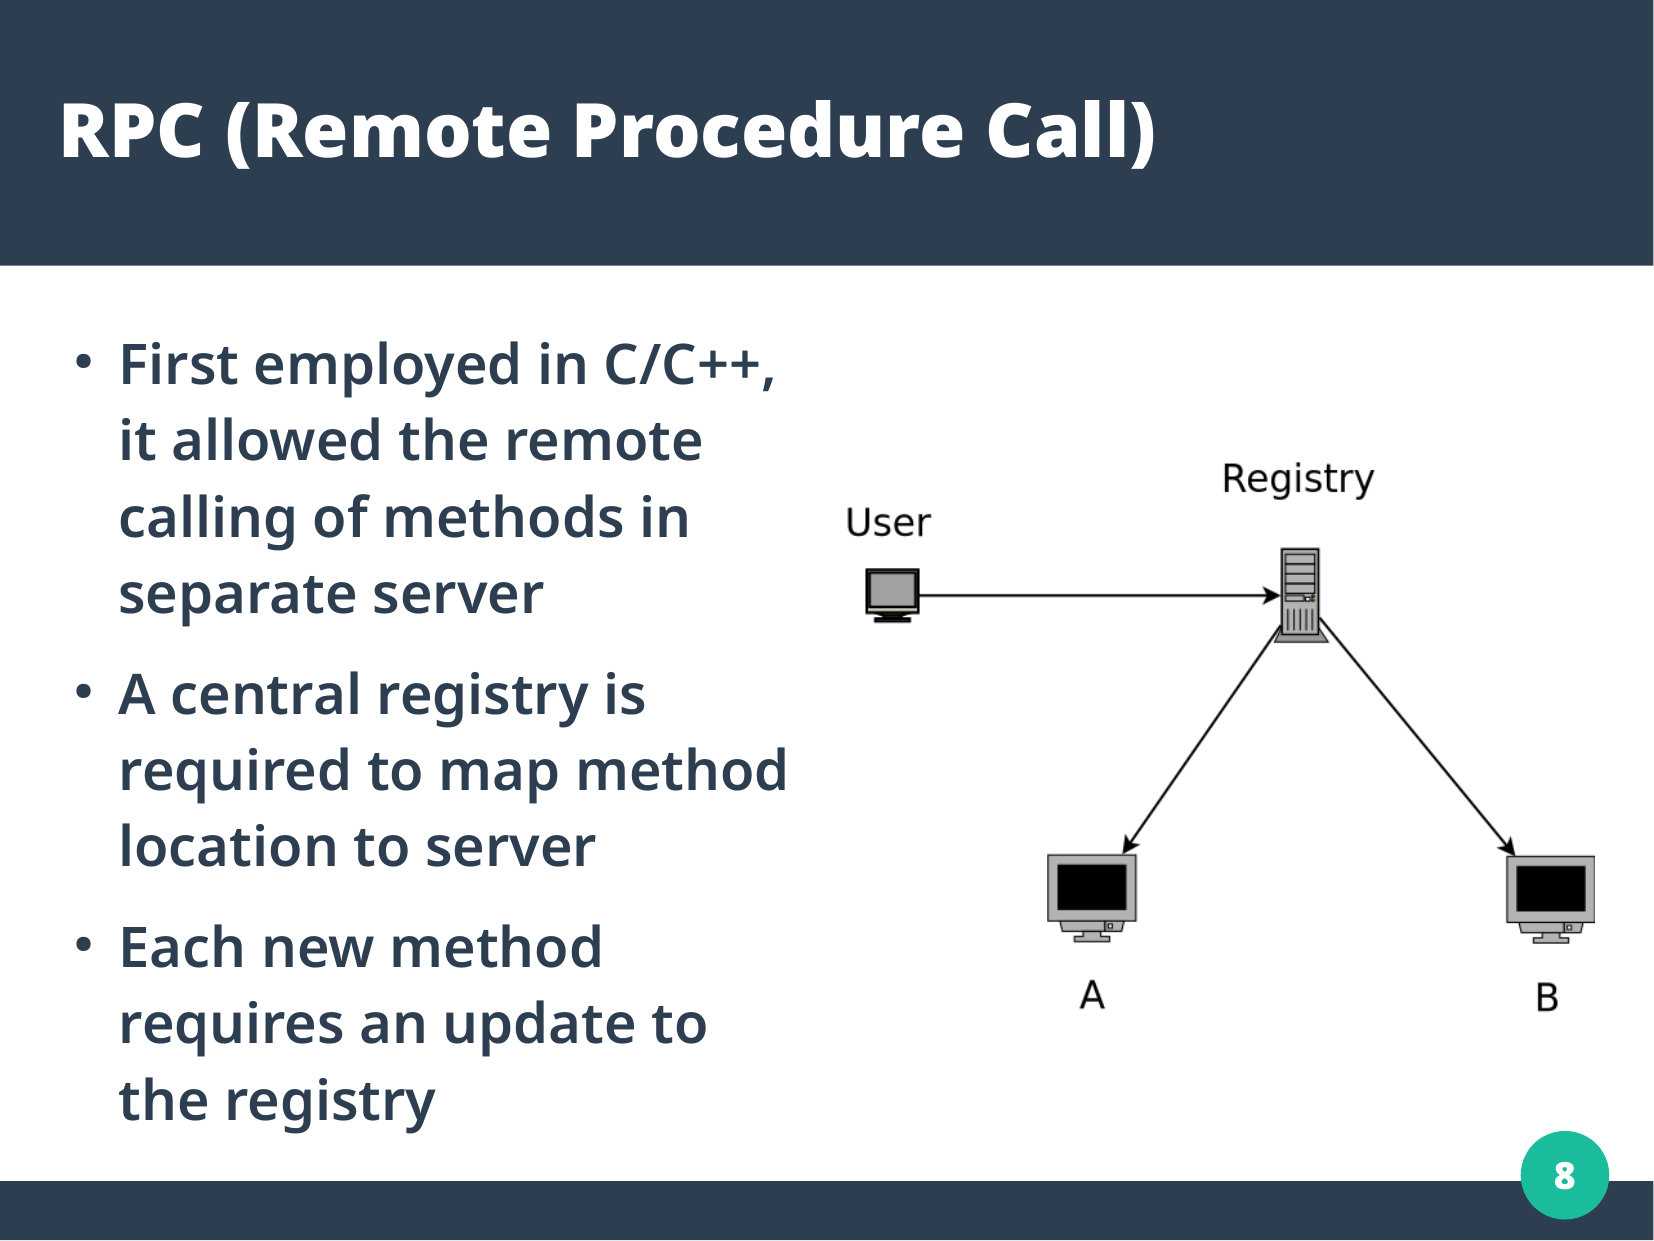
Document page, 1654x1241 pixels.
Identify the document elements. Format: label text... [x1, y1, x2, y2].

picture [845, 456, 1595, 1020]
list First employed in C/C++, it allowed the remote calling of methods in separate server A central registry is required to map method location to server Each new method requires an update to the registry [59, 324, 809, 1152]
title RPC (Remote Procedure Call) [59, 49, 1595, 207]
